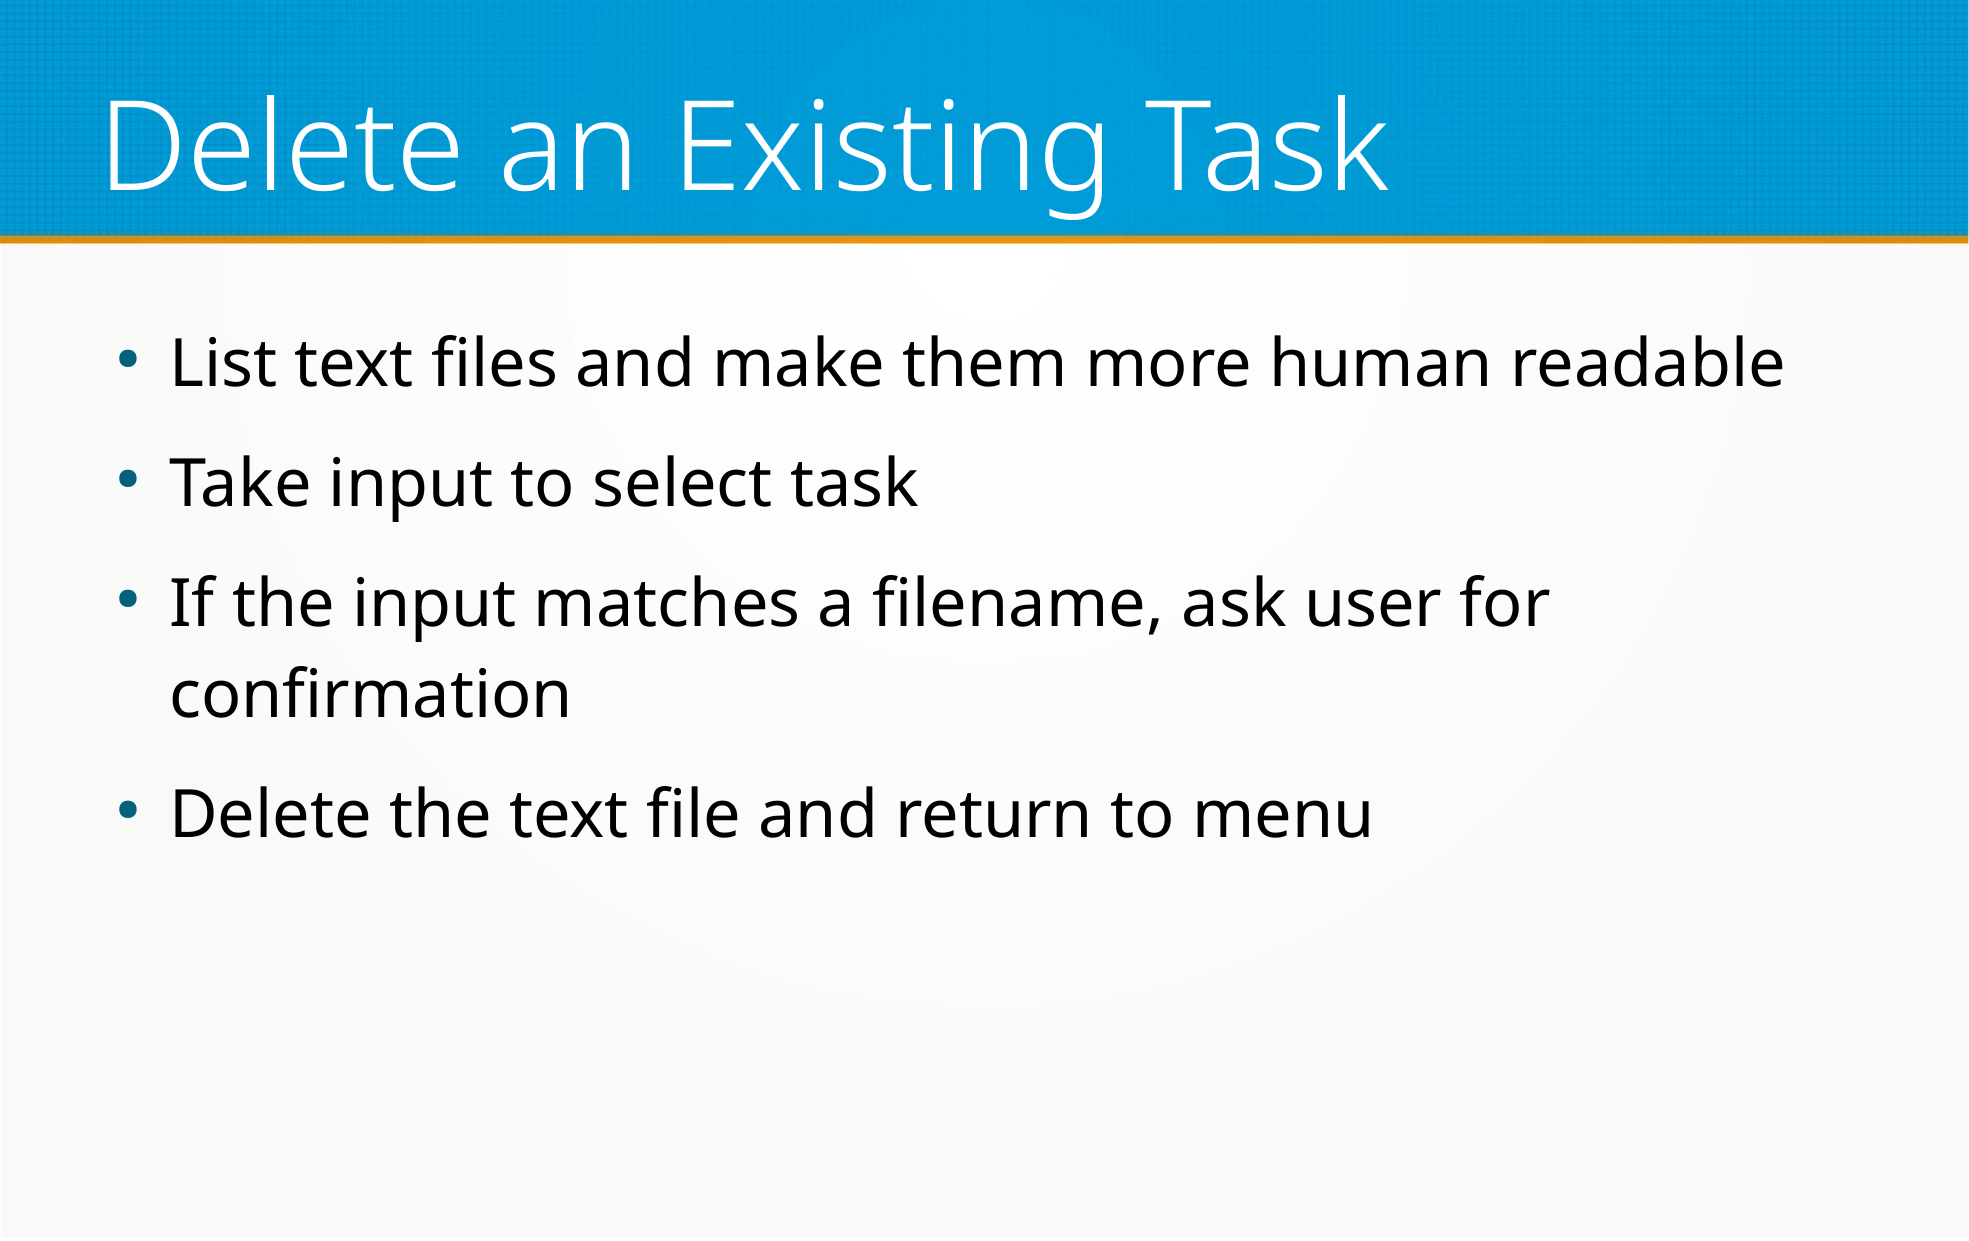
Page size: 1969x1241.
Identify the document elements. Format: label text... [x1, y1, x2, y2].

title Delete an Existing Task [98, 19, 1870, 227]
picture [0, 233, 1969, 1241]
list List text files and make them more human readable Take input to select task If the input matches a filename, ask user for confirmation Delete the text file and return to menu [98, 315, 1861, 1081]
